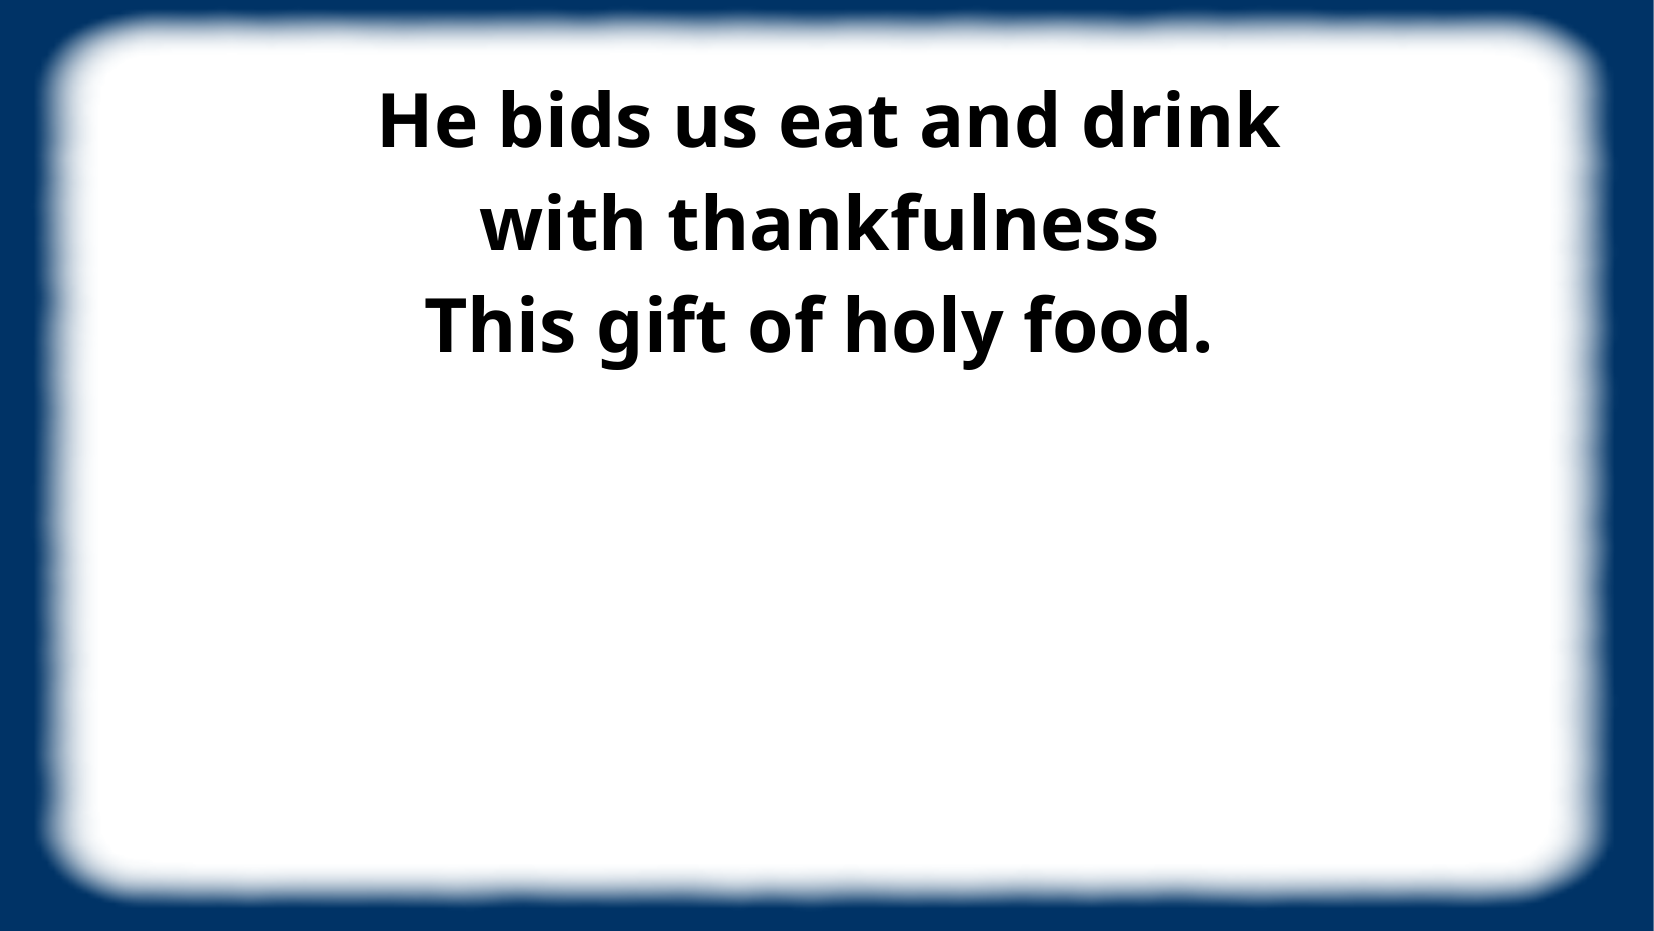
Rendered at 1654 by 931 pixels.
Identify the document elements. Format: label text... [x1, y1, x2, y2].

text_box He bids us eat and drink with thankfulness This gift of holy food. [109, 60, 1531, 421]
picture [0, 0, 1654, 931]
